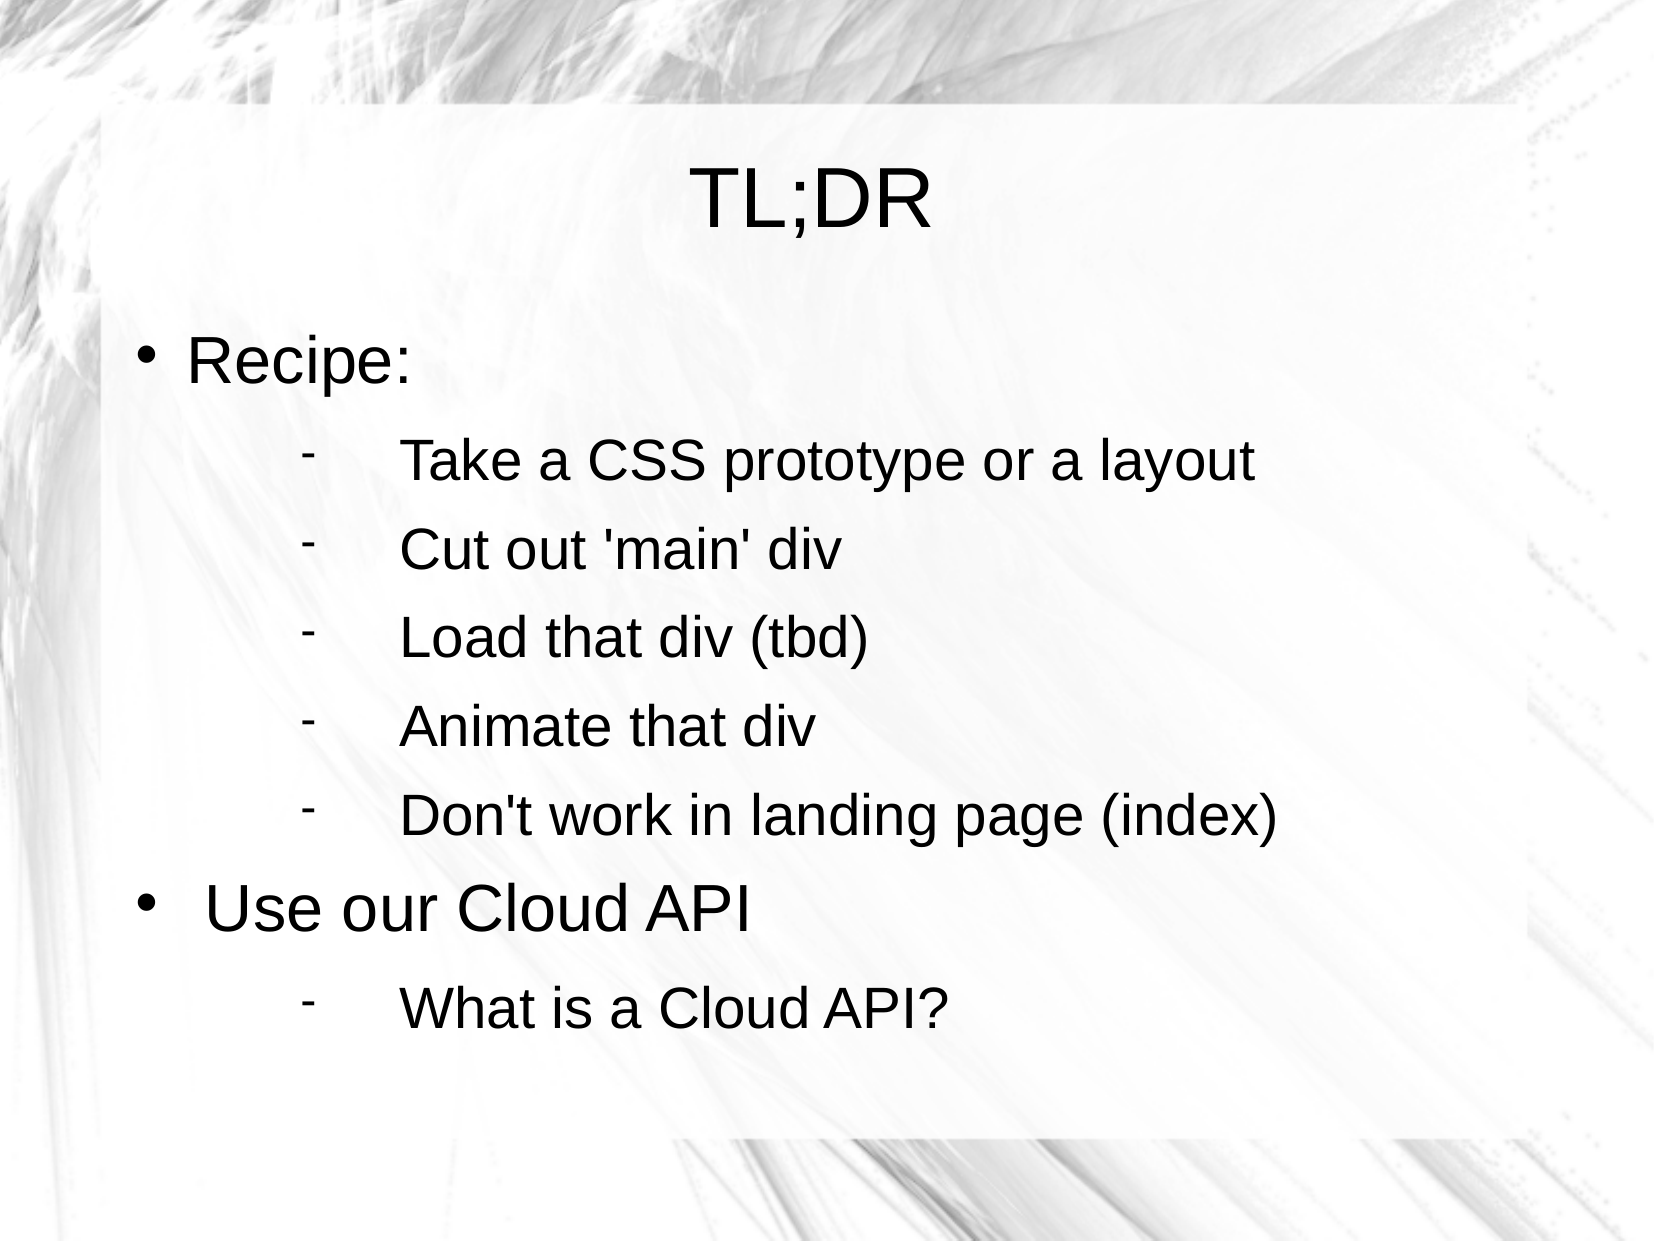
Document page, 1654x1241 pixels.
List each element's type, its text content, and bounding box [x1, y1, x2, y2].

picture [0, 0, 1654, 1241]
list Recipe: Take a CSS prototype or a layout Cut out 'main' div Load that div (tbd) Animate that div Don't work in landing page (index) Use our Cloud API What is a Cloud API? [118, 319, 1571, 1042]
title TL;DR [118, 112, 1506, 281]
